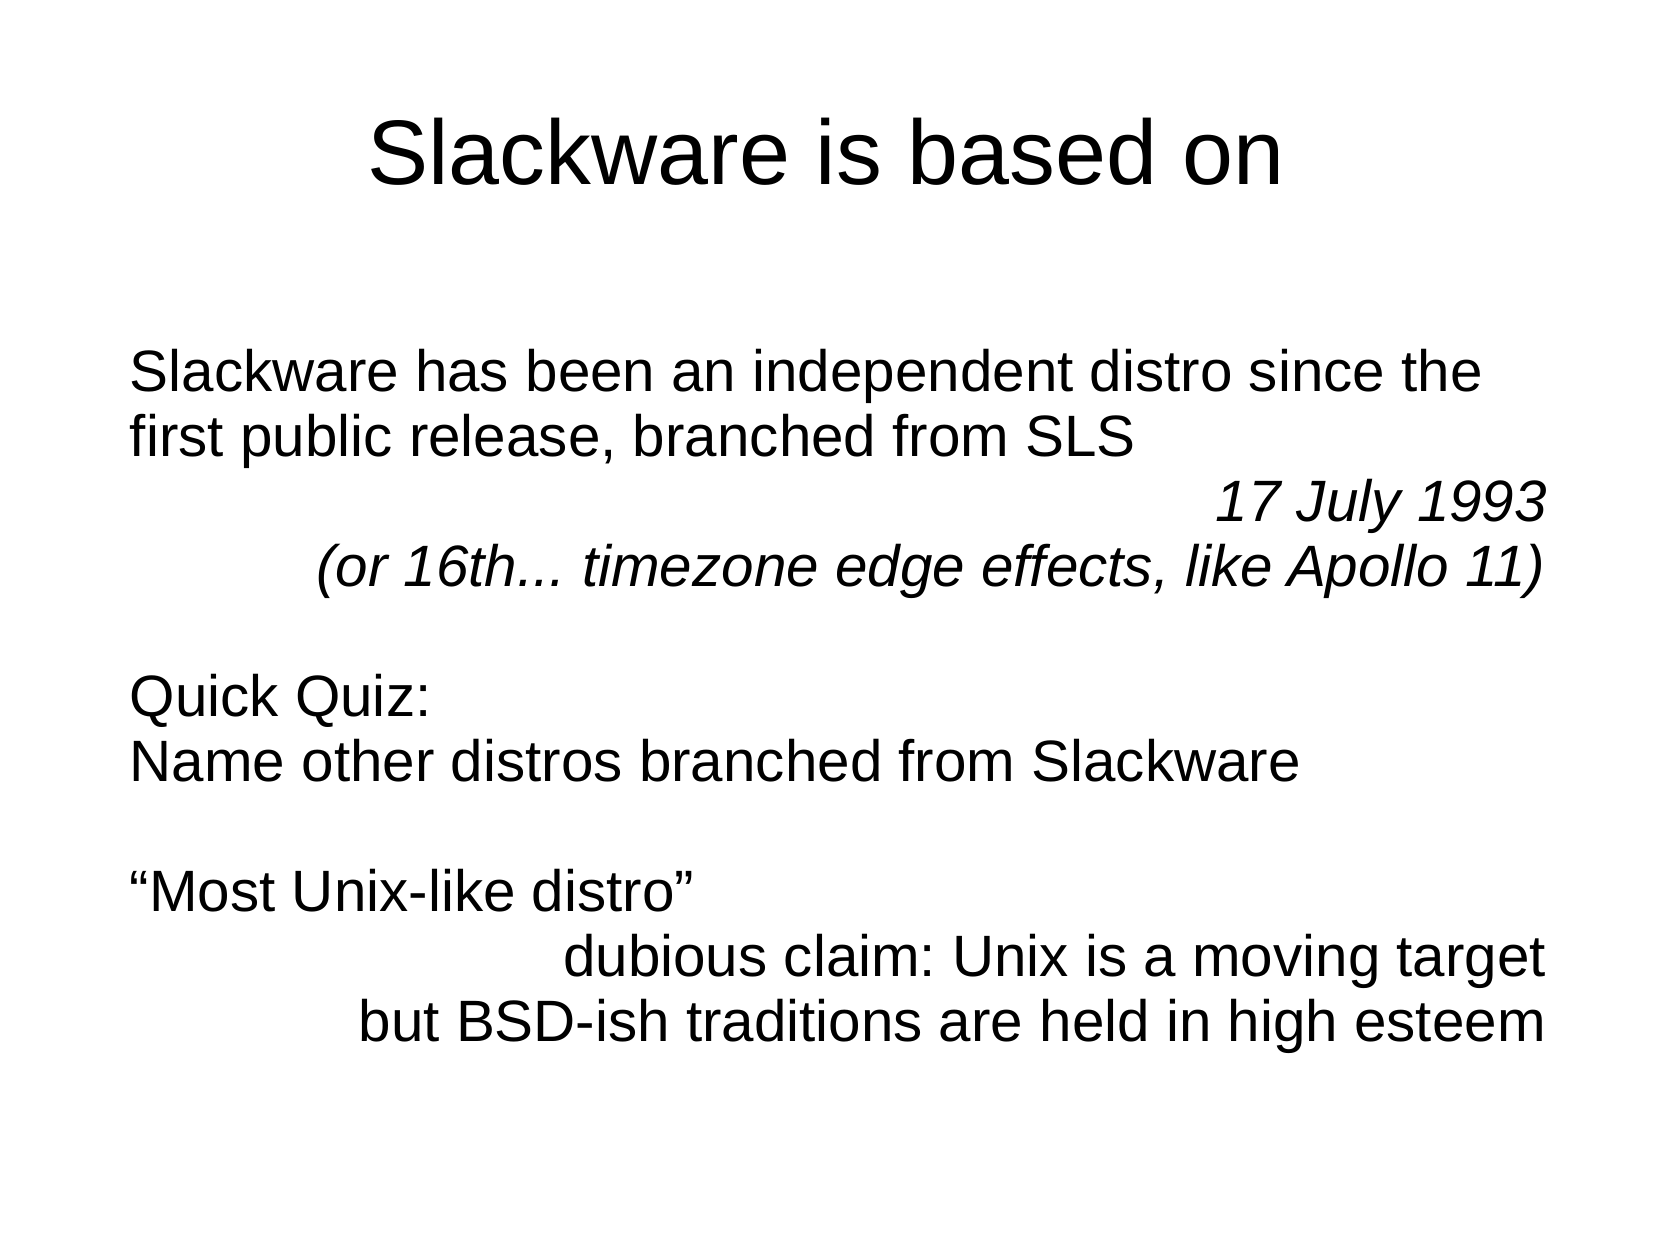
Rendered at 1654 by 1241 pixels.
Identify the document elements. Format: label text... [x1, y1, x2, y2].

title Slackware is based on [82, 49, 1571, 257]
text_box Slackware has been an independent distro since the first public release, branched from SLS 17 July 1993 (or 16th... timezone edge effects, like Apollo 11) Quick Quiz: Name other distros branched from Slackware “Most Unix-like distro” dubious claim: Unix is a moving target but BSD-ish traditions are held in high esteem [129, 246, 1548, 1146]
